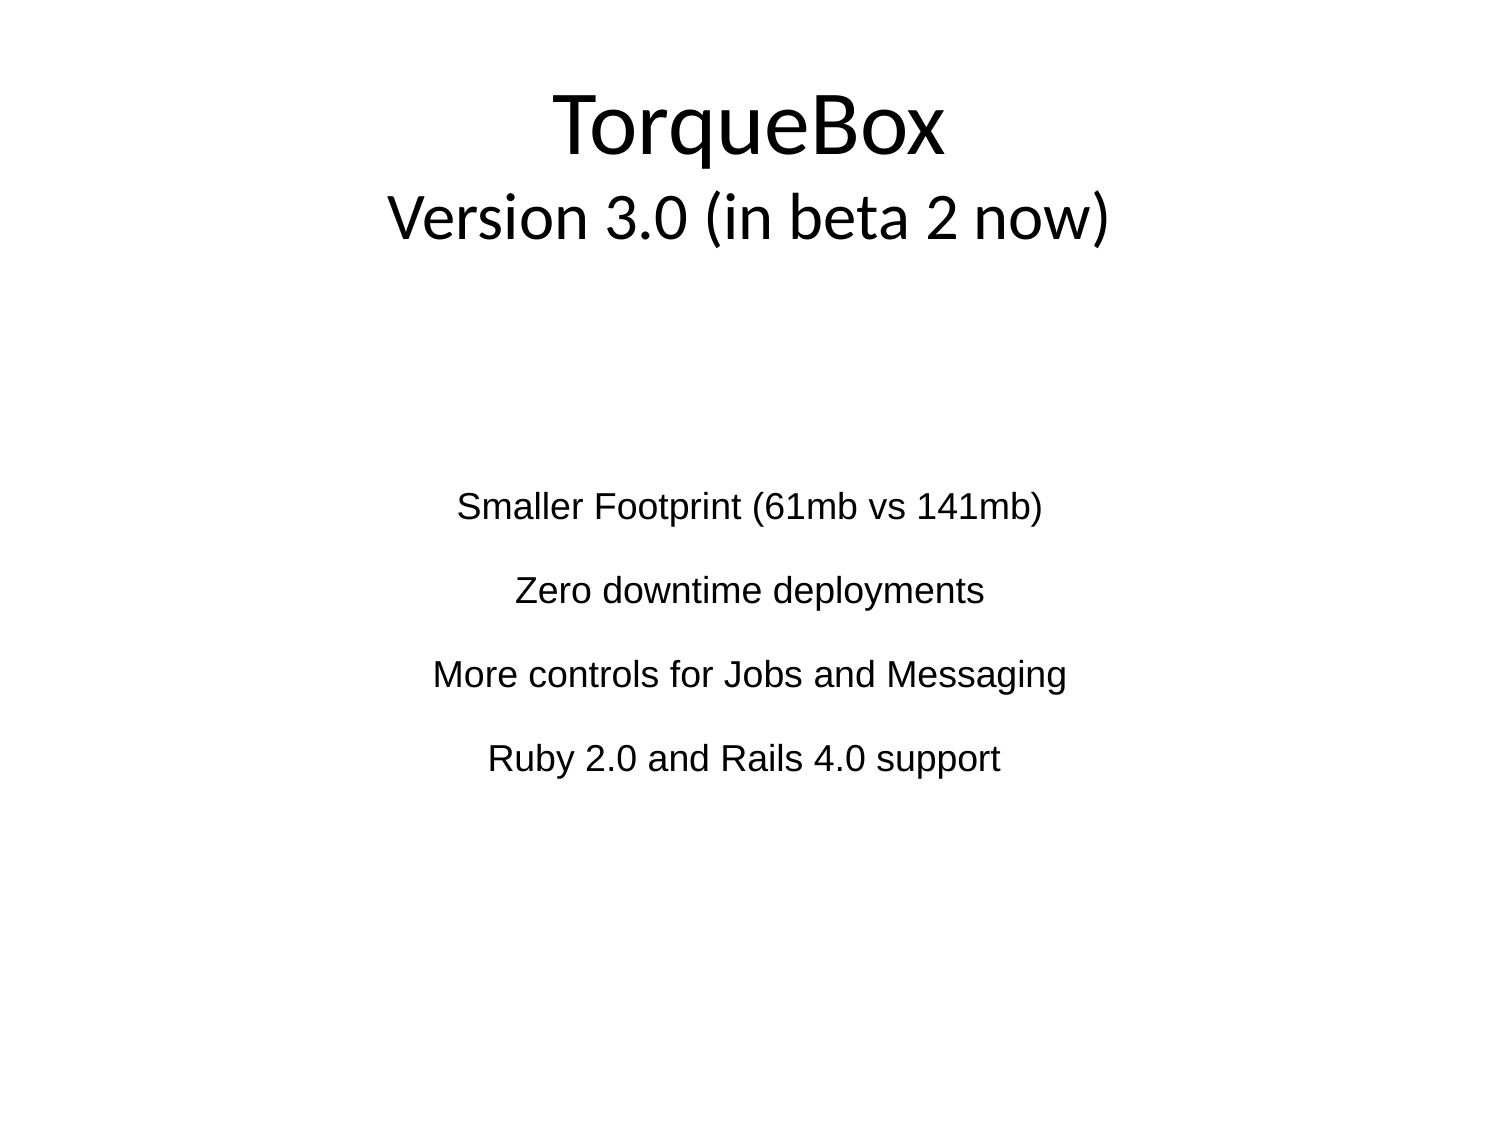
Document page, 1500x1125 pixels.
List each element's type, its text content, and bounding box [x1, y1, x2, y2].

title TorqueBox Version 3.0 (in beta 2 now) [75, 45, 1425, 271]
text_box Smaller Footprint (61mb vs 141mb) Zero downtime deployments More controls for Jobs and Messaging Ruby 2.0 and Rails 4.0 support [367, 477, 1133, 787]
